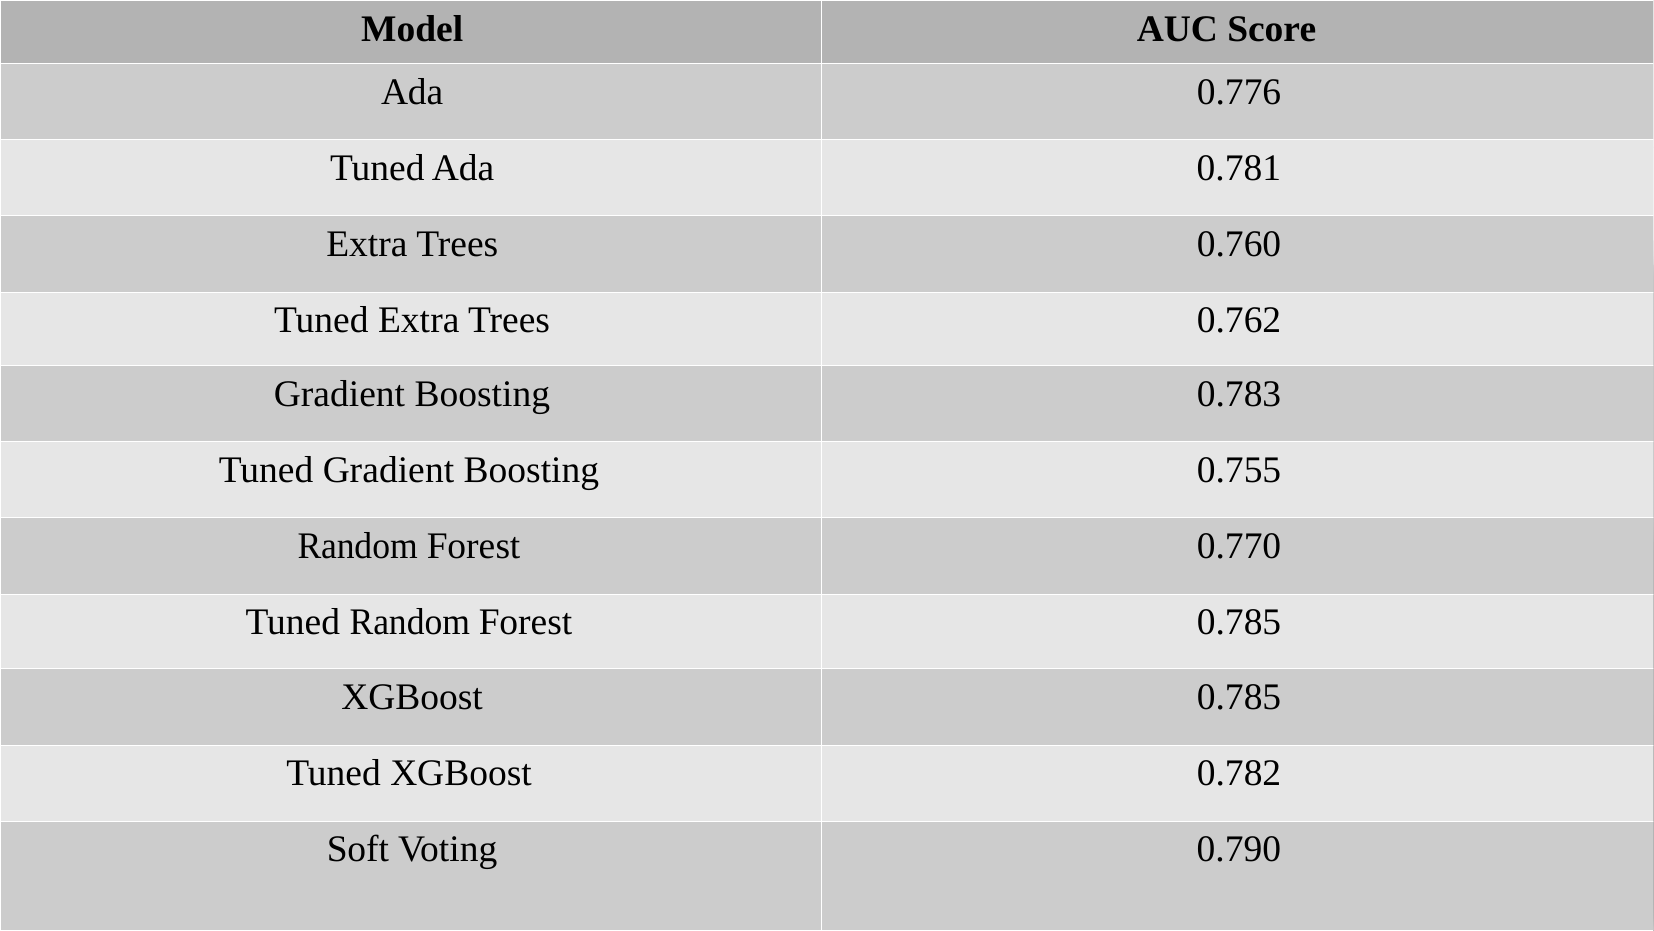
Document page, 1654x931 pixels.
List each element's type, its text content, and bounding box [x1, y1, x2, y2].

table_cell Tuned Random Forest [1, 595, 821, 668]
table_cell Random Forest [1, 518, 821, 594]
table_cell 0.783 [822, 366, 1653, 441]
table_cell 0.790 [822, 822, 1653, 930]
table_cell Tuned XGBoost [1, 746, 821, 821]
table_cell 0.762 [822, 293, 1653, 365]
table_cell Ada [1, 64, 821, 139]
table_cell Tuned Ada [1, 140, 821, 215]
table_cell 0.760 [822, 216, 1653, 292]
table_cell Extra Trees [1, 216, 821, 292]
table_cell 0.782 [822, 746, 1653, 821]
table_cell Gradient Boosting [1, 366, 821, 441]
table_cell XGBoost [1, 669, 821, 745]
table_header Model [1, 1, 821, 63]
table_cell Tuned Extra Trees [1, 293, 821, 365]
table_cell Soft Voting [1, 822, 821, 930]
table_cell 0.776 [822, 64, 1653, 139]
table_cell 0.785 [822, 595, 1653, 668]
table_header AUC Score [822, 1, 1653, 63]
table_cell Tuned Gradient Boosting [1, 442, 821, 517]
table_cell 0.781 [822, 140, 1653, 215]
table_cell 0.785 [822, 669, 1653, 745]
table_cell 0.755 [822, 442, 1653, 517]
table_cell 0.770 [822, 518, 1653, 594]
